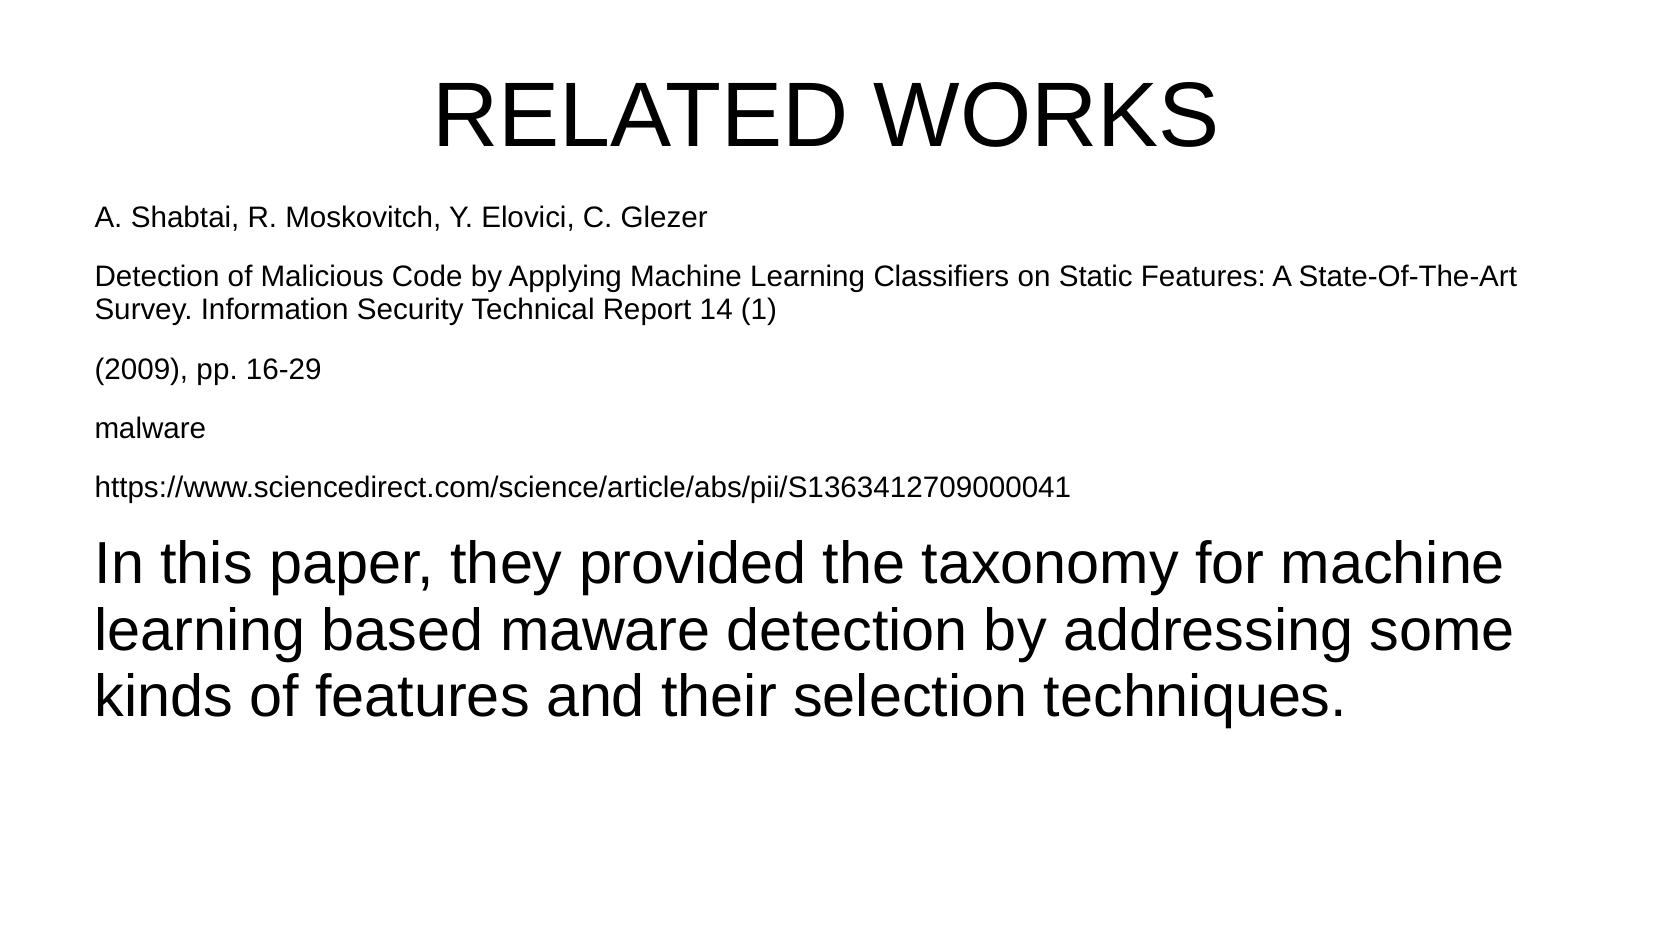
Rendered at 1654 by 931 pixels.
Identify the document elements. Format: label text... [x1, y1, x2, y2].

list A. Shabtai, R. Moskovitch, Y. Elovici, C. Glezer Detection of Malicious Code by Applying Machine Learning Classifiers on Static Features: A State-Of-The-Art Survey. Information Security Technical Report 14 (1) (2009), pp. 16-29 malware https://www.sciencedirect.com/science/article/abs/pii/S1363412709000041 In this paper, they provided the taxonomy for machine learning based maware detection by addressing some kinds of features and their selection techniques. [94, 200, 1583, 741]
title RELATED WORKS [82, 37, 1571, 193]
